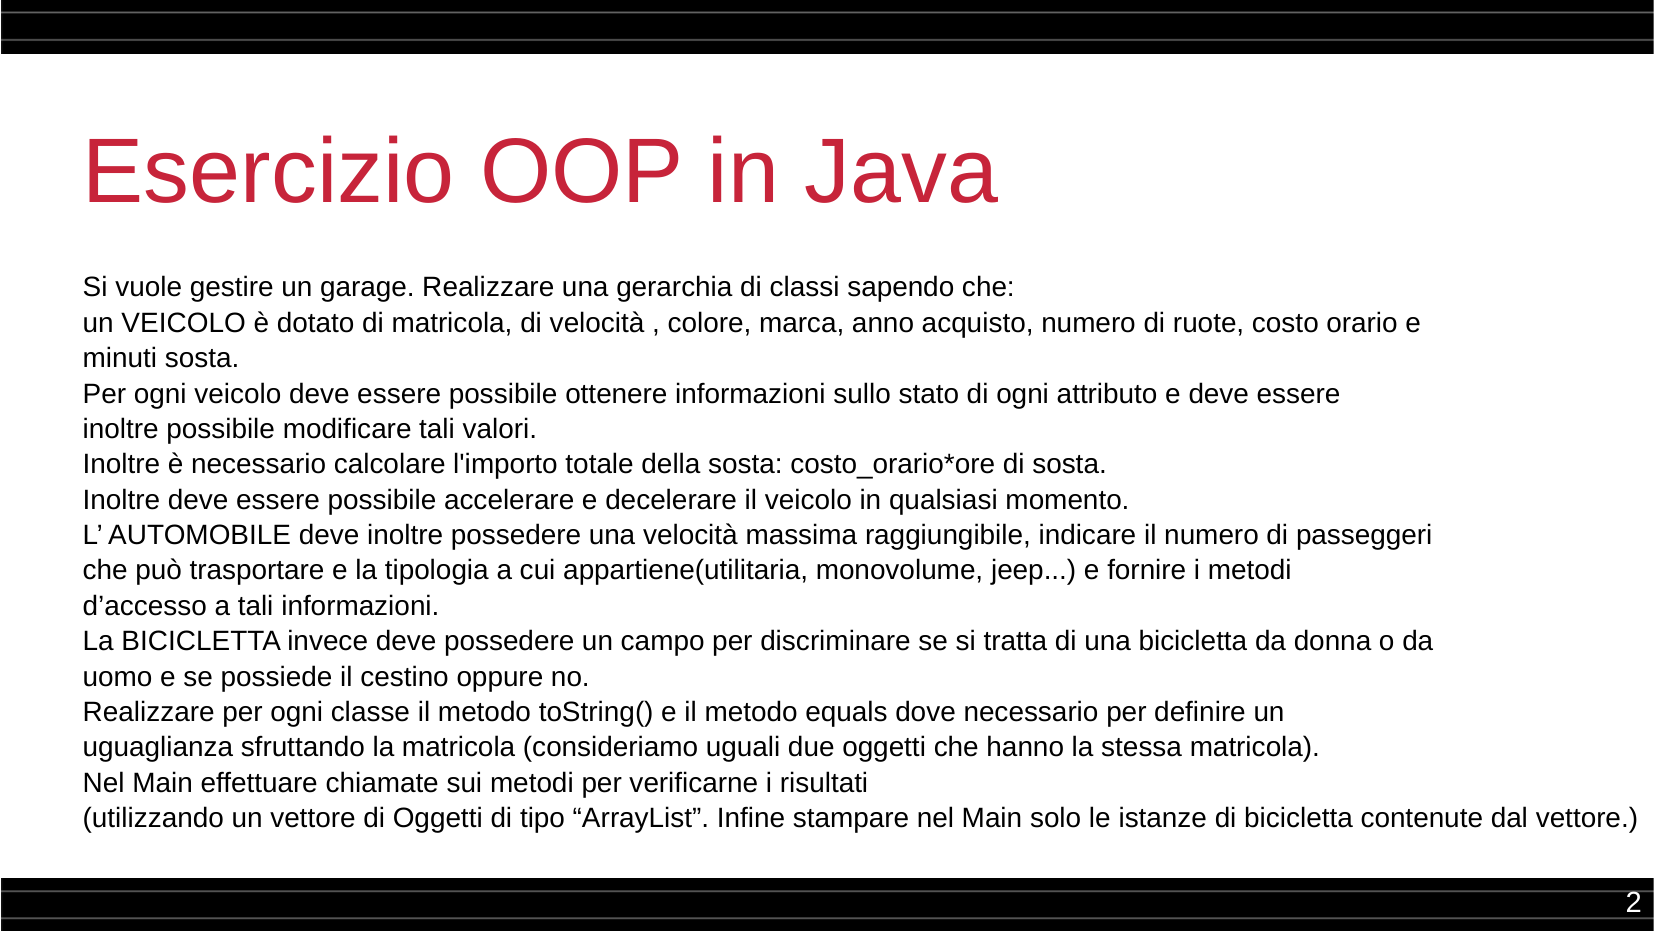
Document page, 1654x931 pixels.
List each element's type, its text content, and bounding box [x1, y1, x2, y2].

list Si vuole gestire un garage. Realizzare una gerarchia di classi sapendo che: un VEICOLO è dotato di matricola, di velocità , colore, marca, anno acquisto, numero di ruote, costo orario e minuti sosta. Per ogni veicolo deve essere possibile ottenere informazioni sullo stato di ogni attributo e deve essere inoltre possibile modificare tali valori. Inoltre è necessario calcolare l'importo totale della sosta: costo_orario*ore di sosta. Inoltre deve essere possibile accelerare e decelerare il veicolo in qualsiasi momento. L’ AUTOMOBILE deve inoltre possedere una velocità massima raggiungibile, indicare il numero di passeggeri che può trasportare e la tipologia a cui appartiene(utilitaria, monovolume, jeep...) e fornire i metodi d’accesso a tali informazioni. La BICICLETTA invece deve possedere un campo per discriminare se si tratta di una bicicletta da donna o da uomo e se possiede il cestino oppure no. Realizzare per ogni classe il metodo toString() e il metodo equals dove necessario per definire un uguaglianza sfruttando la matricola (consideriamo uguali due oggetti che hanno la stessa matricola). Nel Main effettuare chiamate sui metodi per verificarne i risultati (utilizzando un vettore di Oggetti di tipo “ArrayList”. Infine stampare nel Main solo le istanze di bicicletta contenute dal vettore.) [82, 271, 1654, 875]
picture [1, 0, 1654, 54]
picture [1, 878, 1654, 931]
title Esercizio OOP in Java [82, 92, 1571, 249]
